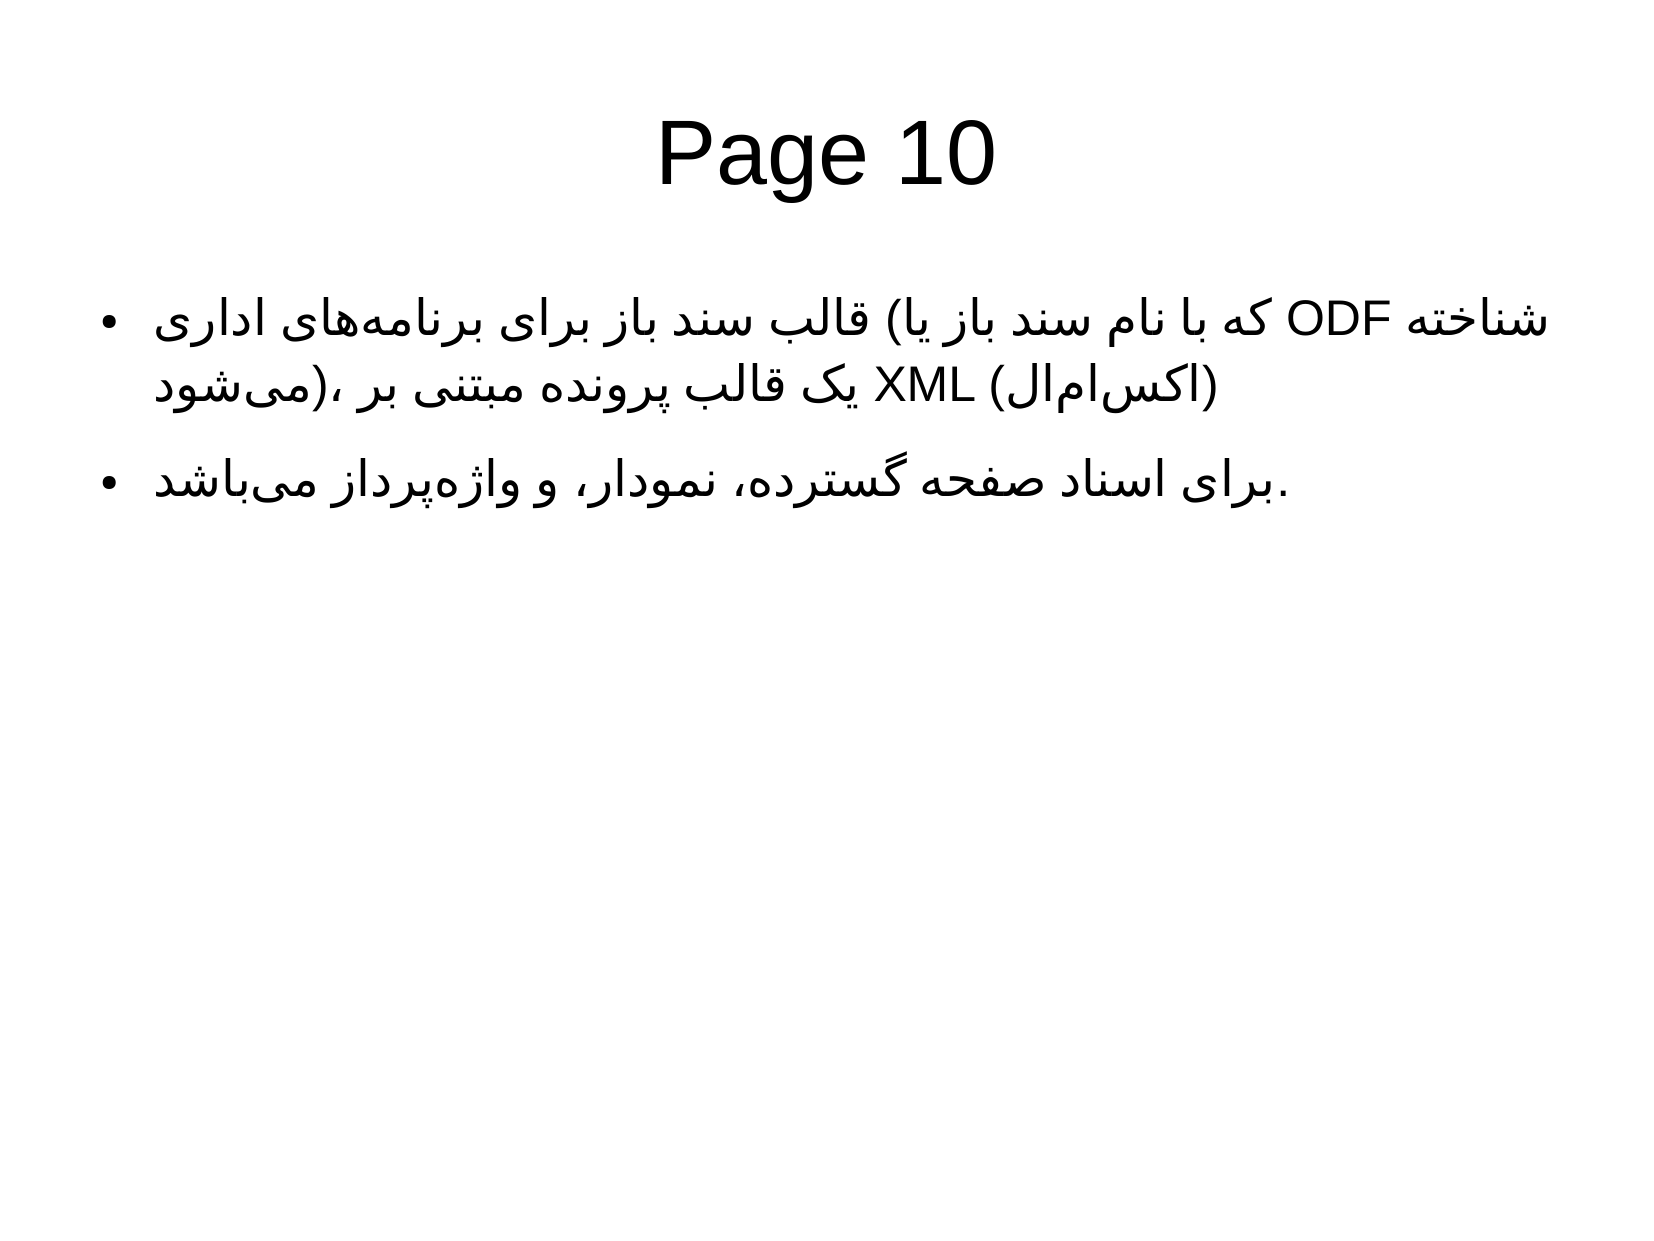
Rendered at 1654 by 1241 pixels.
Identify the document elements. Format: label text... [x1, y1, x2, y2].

title Page 10 [82, 49, 1571, 257]
list قالب سند باز برای برنامه‌های اداری (که با نام سند باز یا ODF شناخته می‌شود)، یک قالب پرونده مبتنی بر XML (اکس‌ام‌ال) برای اسناد صفحه گسترده، نمودار، و واژه‌پرداز می‌باشد. [82, 290, 1571, 1109]
